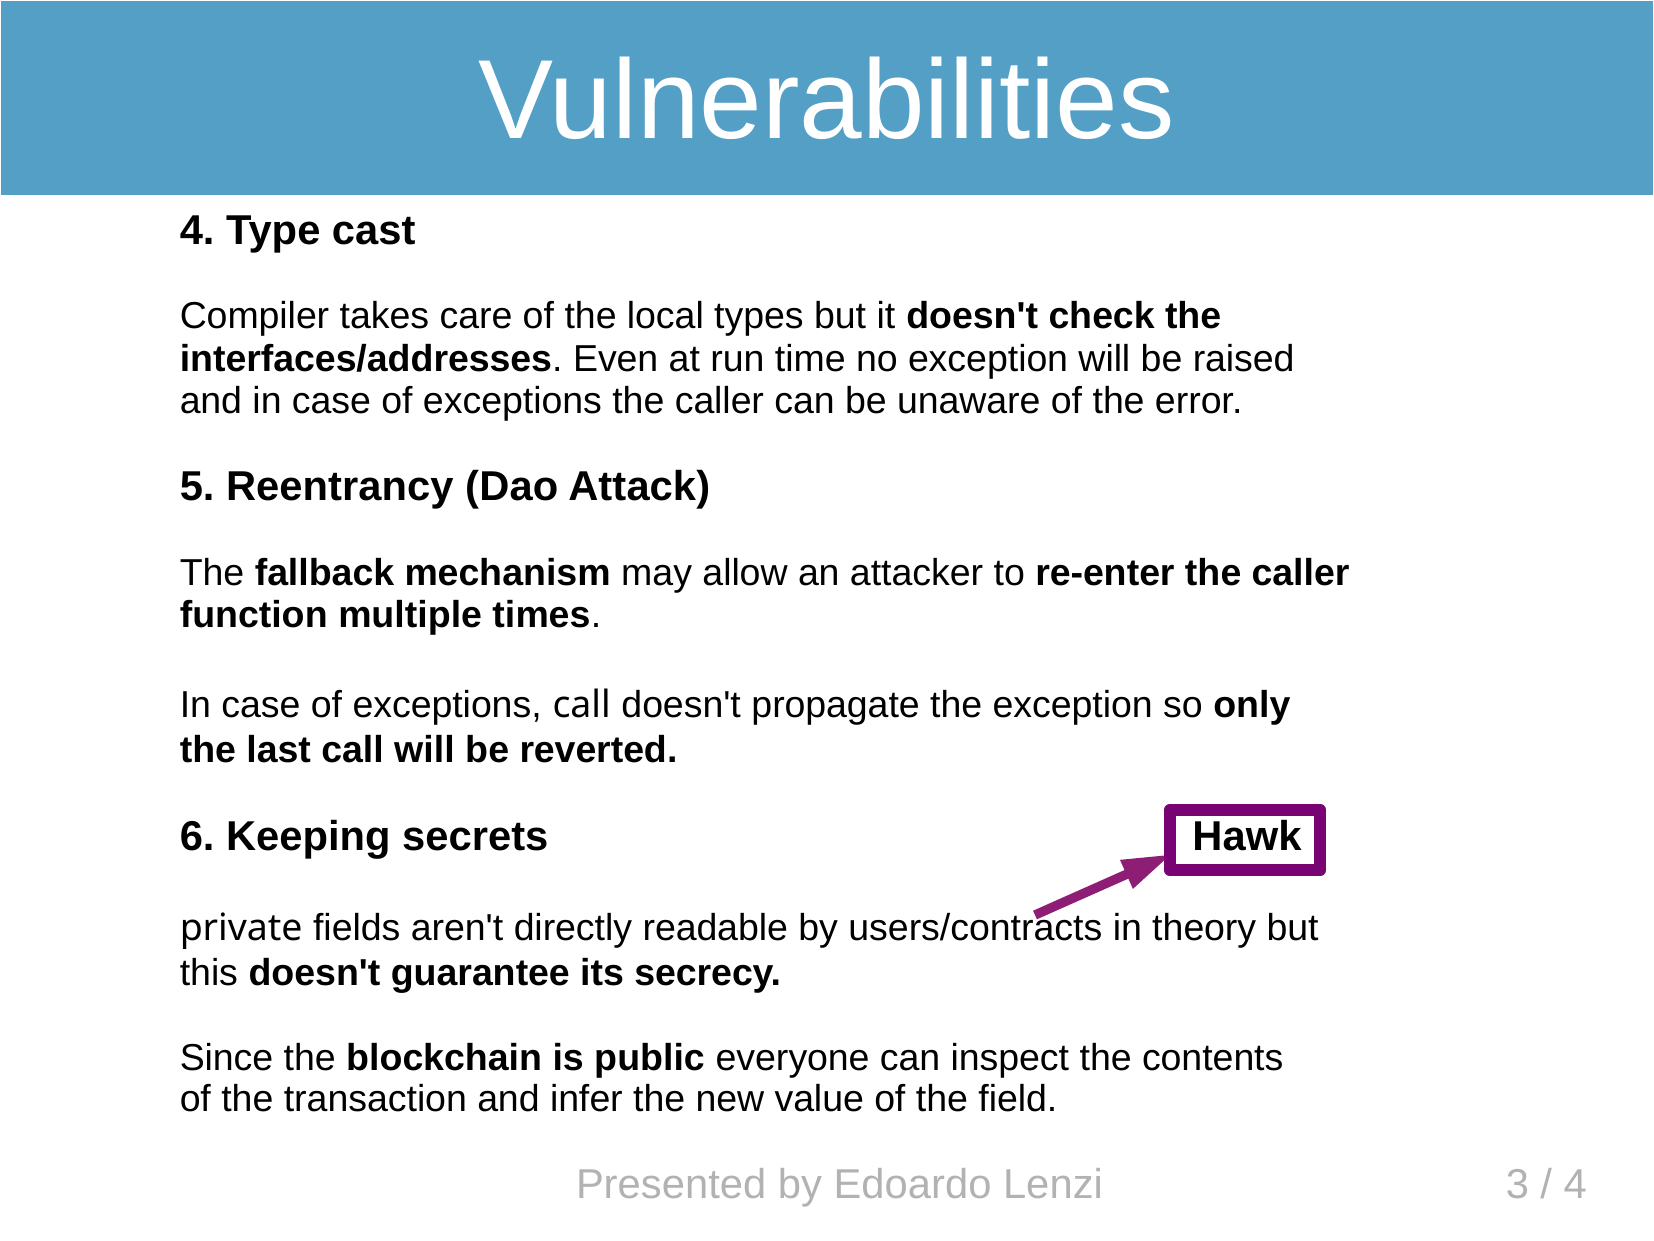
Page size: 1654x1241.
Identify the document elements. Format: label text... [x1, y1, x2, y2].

list Presented by Edoardo Lenzi 3 / 4 [505, 1160, 1654, 1241]
title Vulnerabilities [82, 0, 1571, 204]
text_box [1571, 0, 1654, 196]
text_box [0, 0, 82, 196]
text_box 4. Type cast Compiler takes care of the local types but it doesn't check the interfaces/addresses. Even at run time no exception will be raised and in case of exceptions the caller can be unaware of the error. 5. Reentrancy (Dao Attack) The fallback mechanism may allow an attacker to re-enter the caller function multiple times. In case of exceptions, call doesn't propagate the exception so only the last call will be reverted. 6. Keeping secrets Hawk private fields aren't directly readable by users/contracts in theory but this doesn't guarantee its secrecy. Since the blockchain is public everyone can inspect the contents of the transaction and infer the new value of the field. [165, 199, 1366, 1222]
